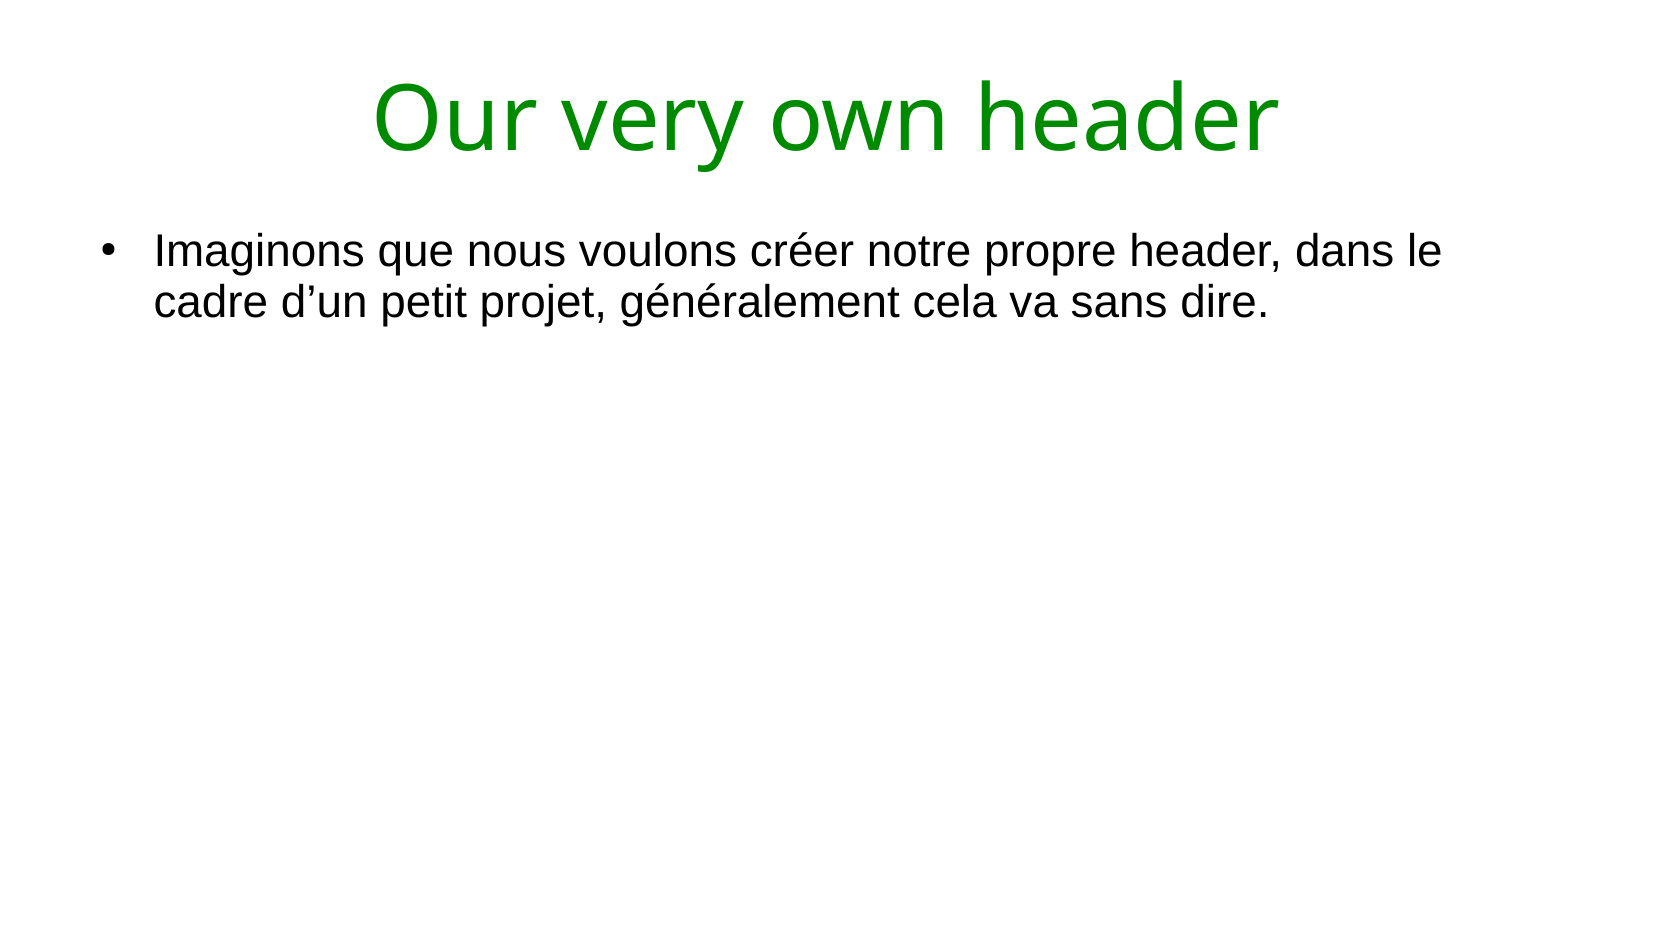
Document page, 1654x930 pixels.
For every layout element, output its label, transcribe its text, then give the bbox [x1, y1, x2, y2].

title Our very own header [82, 37, 1571, 193]
list Imaginons que nous voulons créer notre propre header, dans le cadre d’un petit projet, généralement cela va sans dire. [82, 224, 1571, 930]
